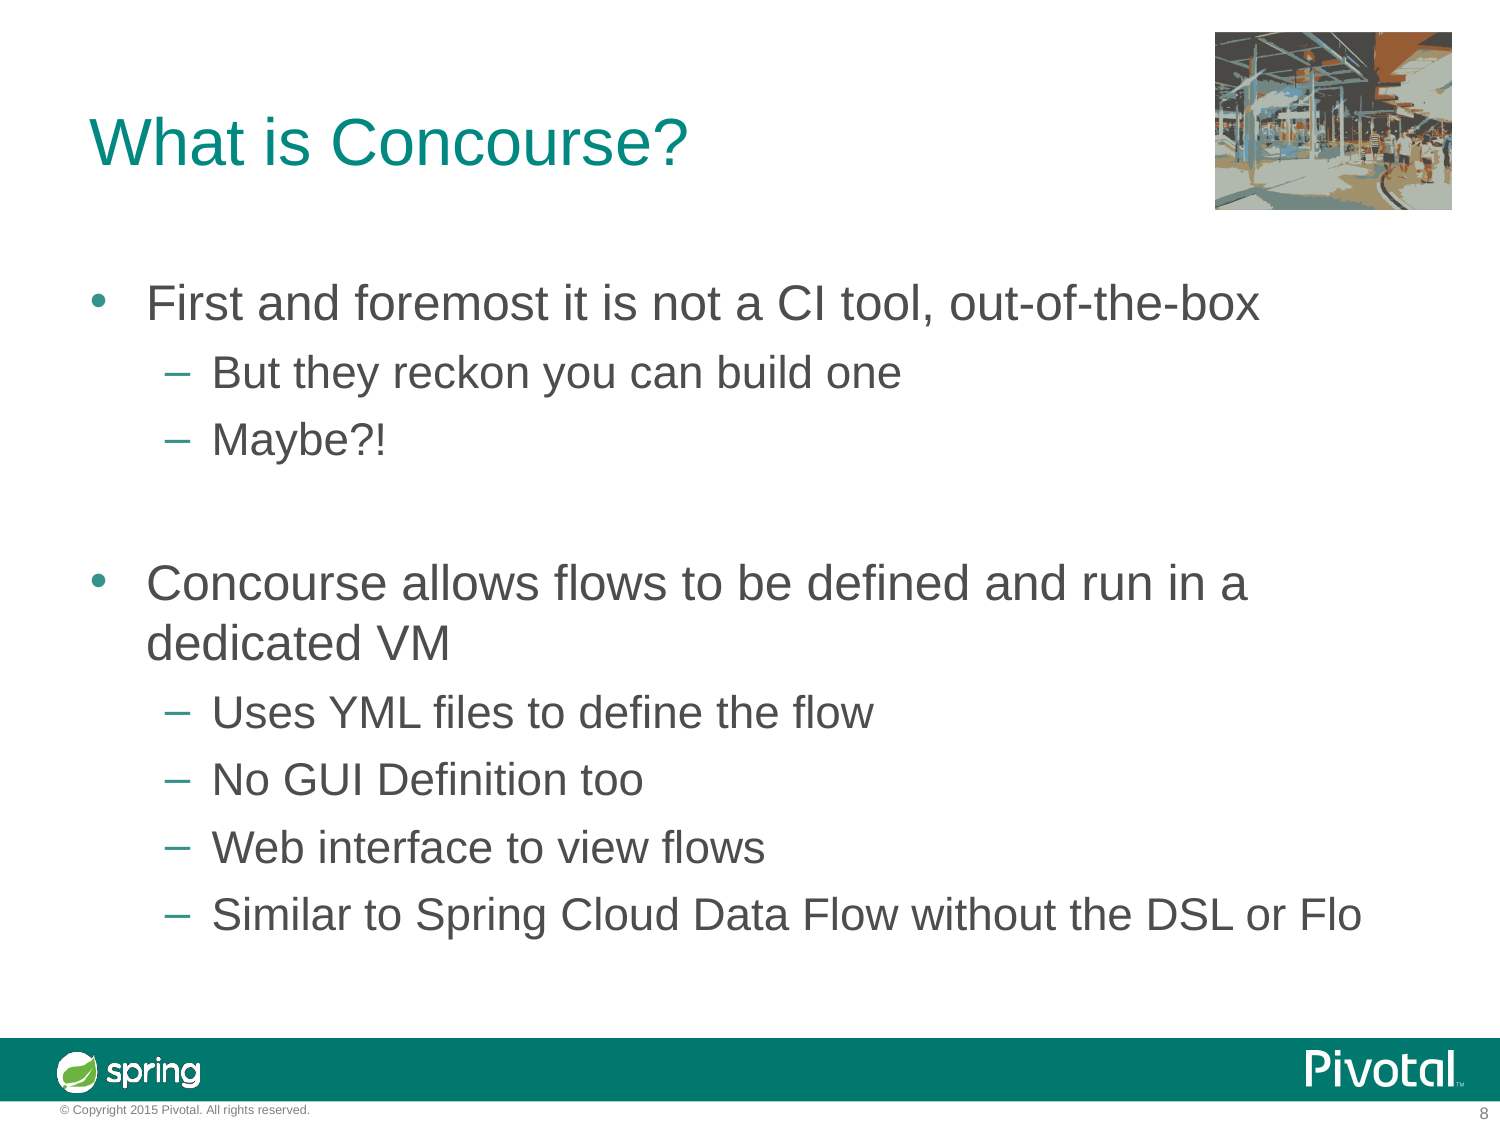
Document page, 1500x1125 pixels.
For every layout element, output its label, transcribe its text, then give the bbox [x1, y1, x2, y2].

picture [1215, 32, 1452, 211]
picture [1306, 1050, 1464, 1087]
picture [32, 1041, 210, 1103]
title What is Concourse? [75, 45, 1426, 233]
list First and foremost it is not a CI tool, out-of-the-box But they reckon you can build one Maybe?! Concourse allows flows to be defined and run in a dedicated VM Uses YML files to define the flow No GUI Definition too Web interface to view flows Similar to Spring Cloud Data Flow without the DSL or Flo [75, 262, 1426, 1005]
